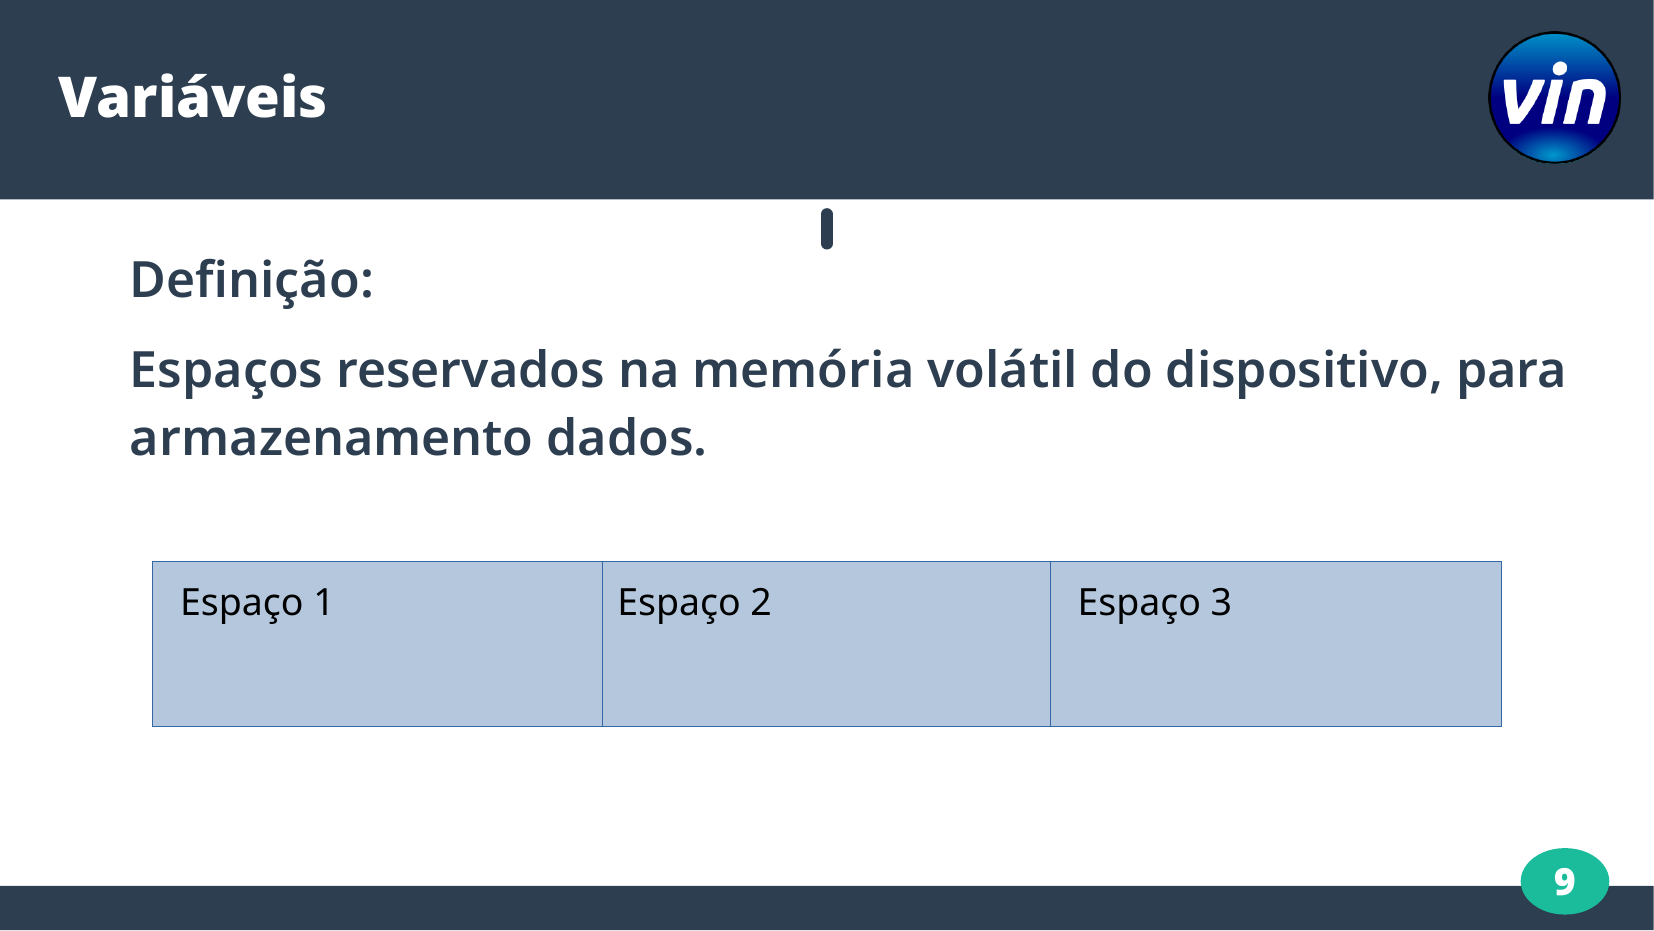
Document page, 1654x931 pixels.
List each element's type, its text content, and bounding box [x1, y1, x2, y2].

text_box [152, 561, 1502, 727]
text_box Espaço 3 [1062, 567, 1264, 626]
title Variáveis [59, 37, 1488, 155]
text_box Espaço 1 [165, 567, 367, 626]
text_box Espaço 2 [602, 567, 804, 626]
picture [1488, 31, 1621, 164]
list Definição: Espaços reservados na memória volátil do dispositivo, para armazenamento dados. [59, 243, 1595, 864]
